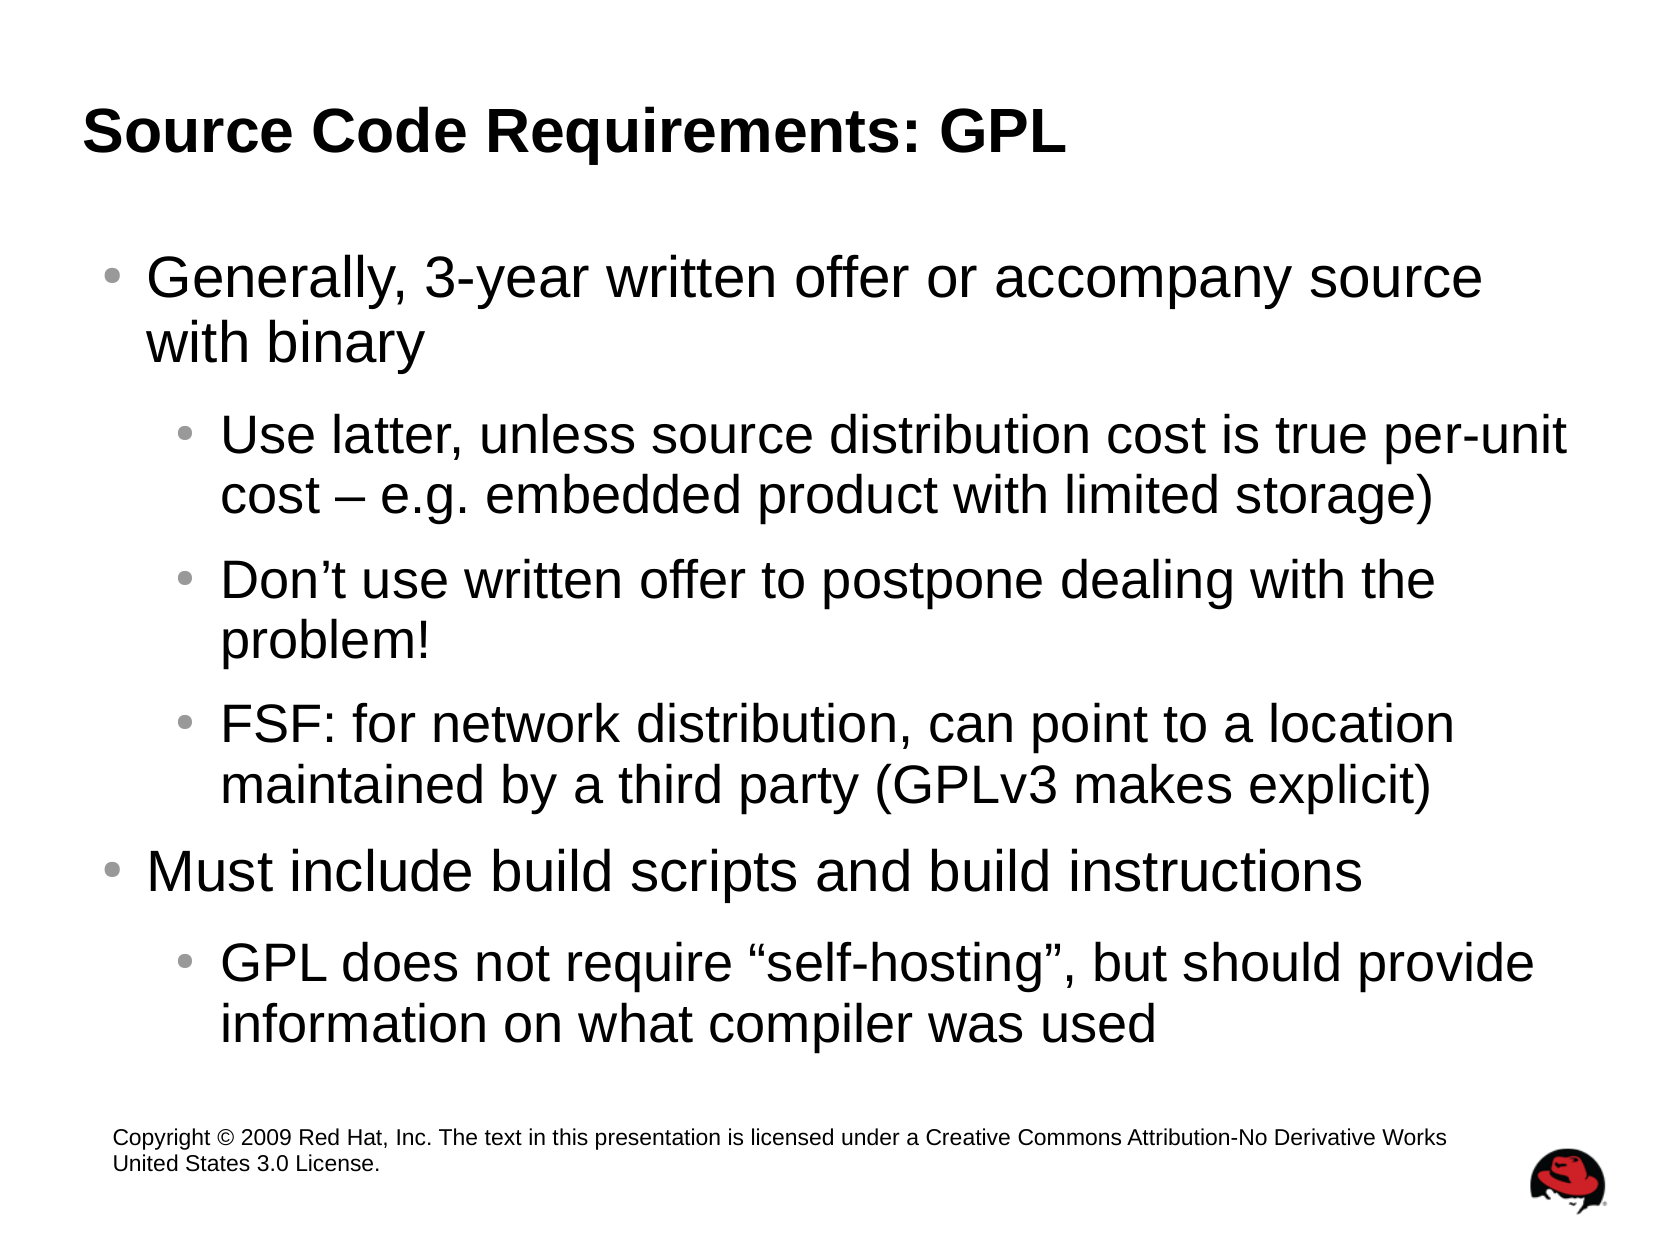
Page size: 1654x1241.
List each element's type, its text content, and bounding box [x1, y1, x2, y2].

title Source Code Requirements: GPL [82, 45, 1571, 218]
picture [1529, 1146, 1613, 1224]
list Generally, 3-year written offer or accompany source with binary Use latter, unless source distribution cost is true per-unit cost – e.g. embedded product with limited storage) Don’t use written offer to postpone dealing with the problem! FSF: for network distribution, can point to a location maintained by a third party (GPLv3 makes explicit) Must include build scripts and build instructions GPL does not require “self-hosting”, but should provide information on what compiler was used [86, 244, 1576, 1055]
